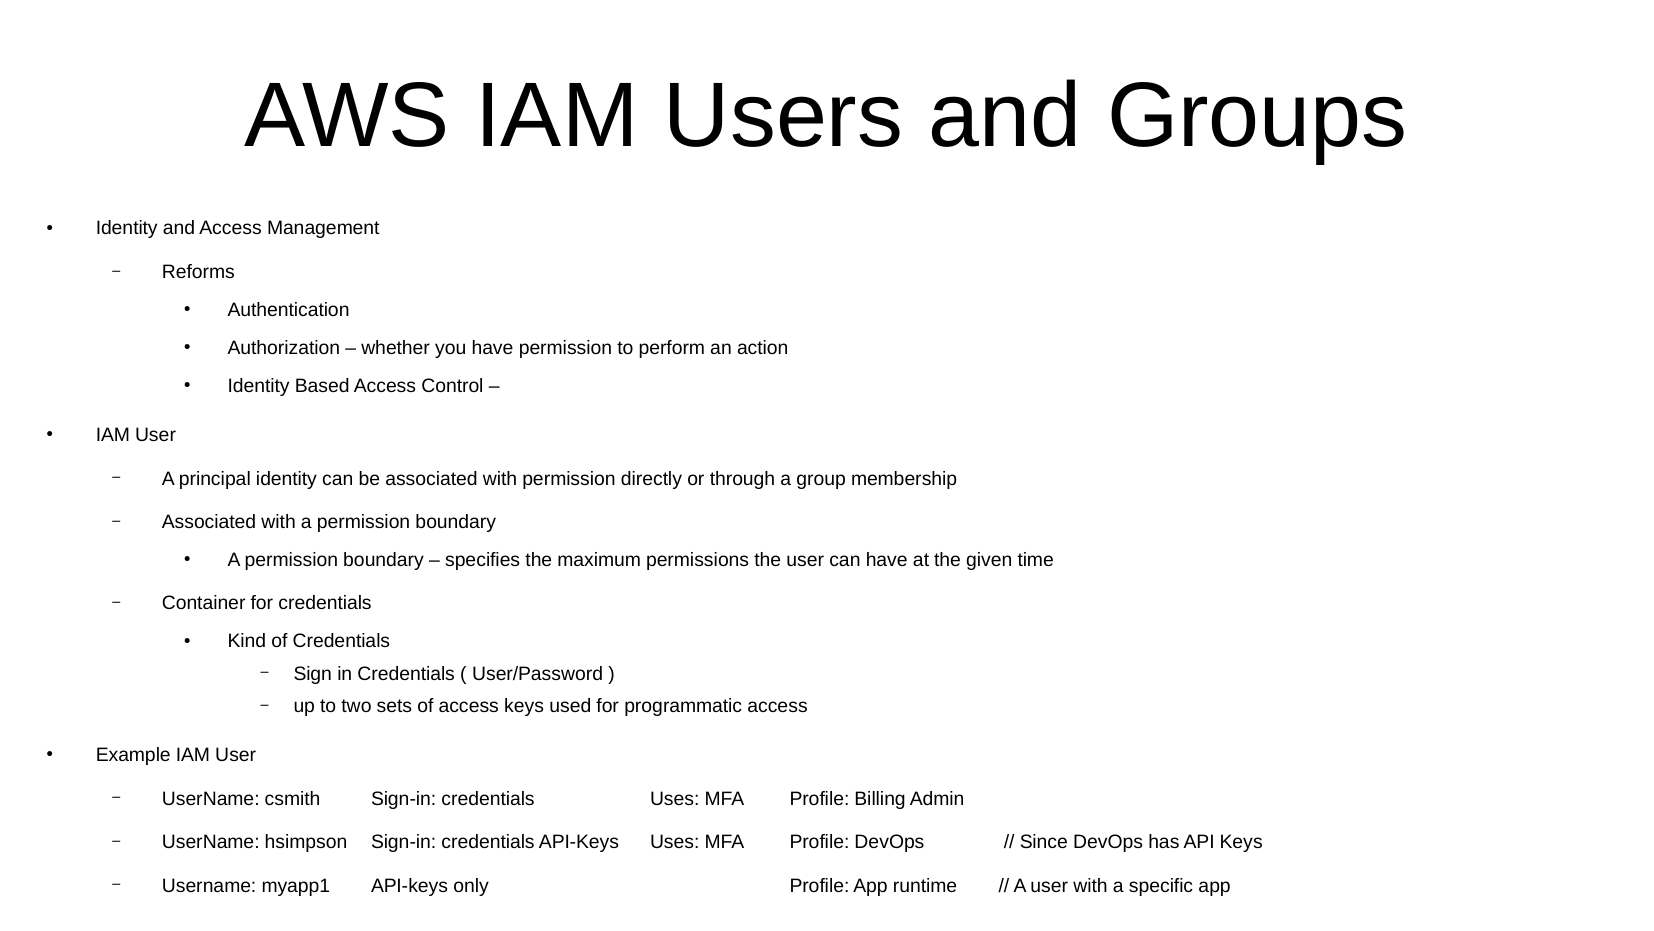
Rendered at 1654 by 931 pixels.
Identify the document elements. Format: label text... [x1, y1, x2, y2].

list Identity and Access Management Reforms Authentication Authorization – whether you have permission to perform an action Identity Based Access Control – IAM User A principal identity can be associated with permission directly or through a group membership Associated with a permission boundary A permission boundary – specifies the maximum permissions the user can have at the given time Container for credentials Kind of Credentials Sign in Credentials ( User/Password ) up to two sets of access keys used for programmatic access Example IAM User UserName: csmith Sign-in: credentials Uses: MFA Profile: Billing Admin UserName: hsimpson Sign-in: credentials API-Keys Uses: MFA Profile: DevOps // Since DevOps has API Keys Username: myapp1 API-keys only Profile: App runtime // A user with a specific app [30, 217, 1571, 901]
title AWS IAM Users and Groups [82, 37, 1571, 193]
